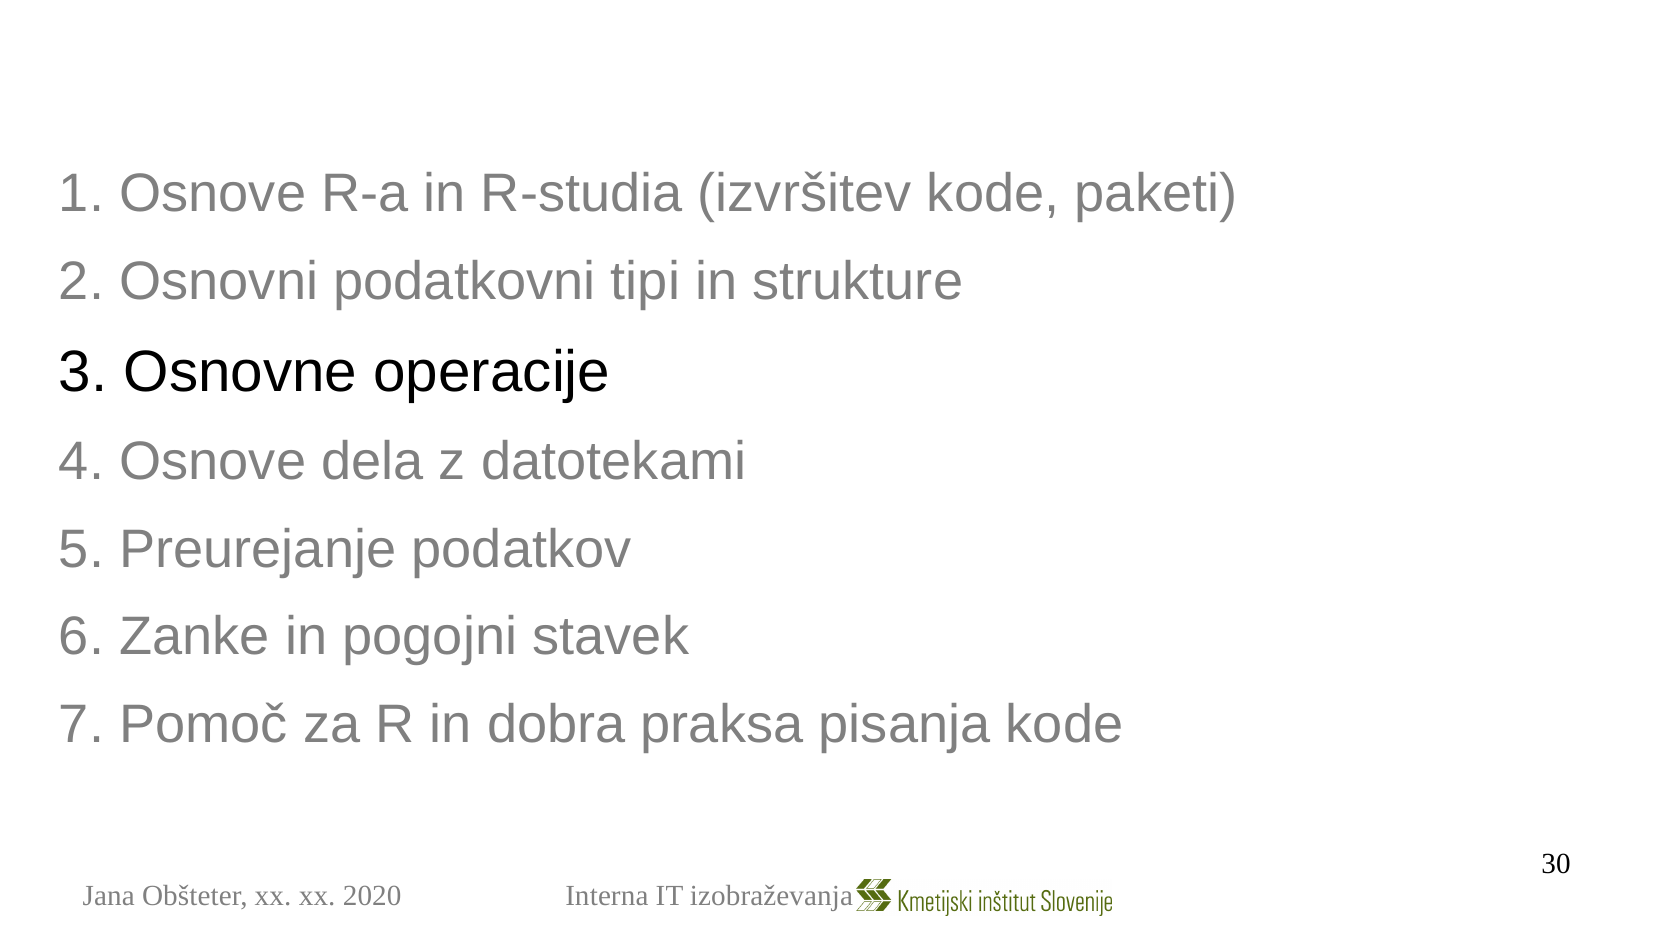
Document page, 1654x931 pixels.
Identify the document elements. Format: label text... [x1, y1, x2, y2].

picture [856, 879, 1112, 916]
list 1. Osnove R-a in R-studia (izvršitev kode, paketi) 2. Osnovni podatkovni tipi in strukture 3. Osnovne operacije 4. Osnove dela z datotekami 5. Preurejanje podatkov 6. Zanke in pogojni stavek 7. Pomoč za R in dobra praksa pisanja kode [59, 153, 1619, 815]
